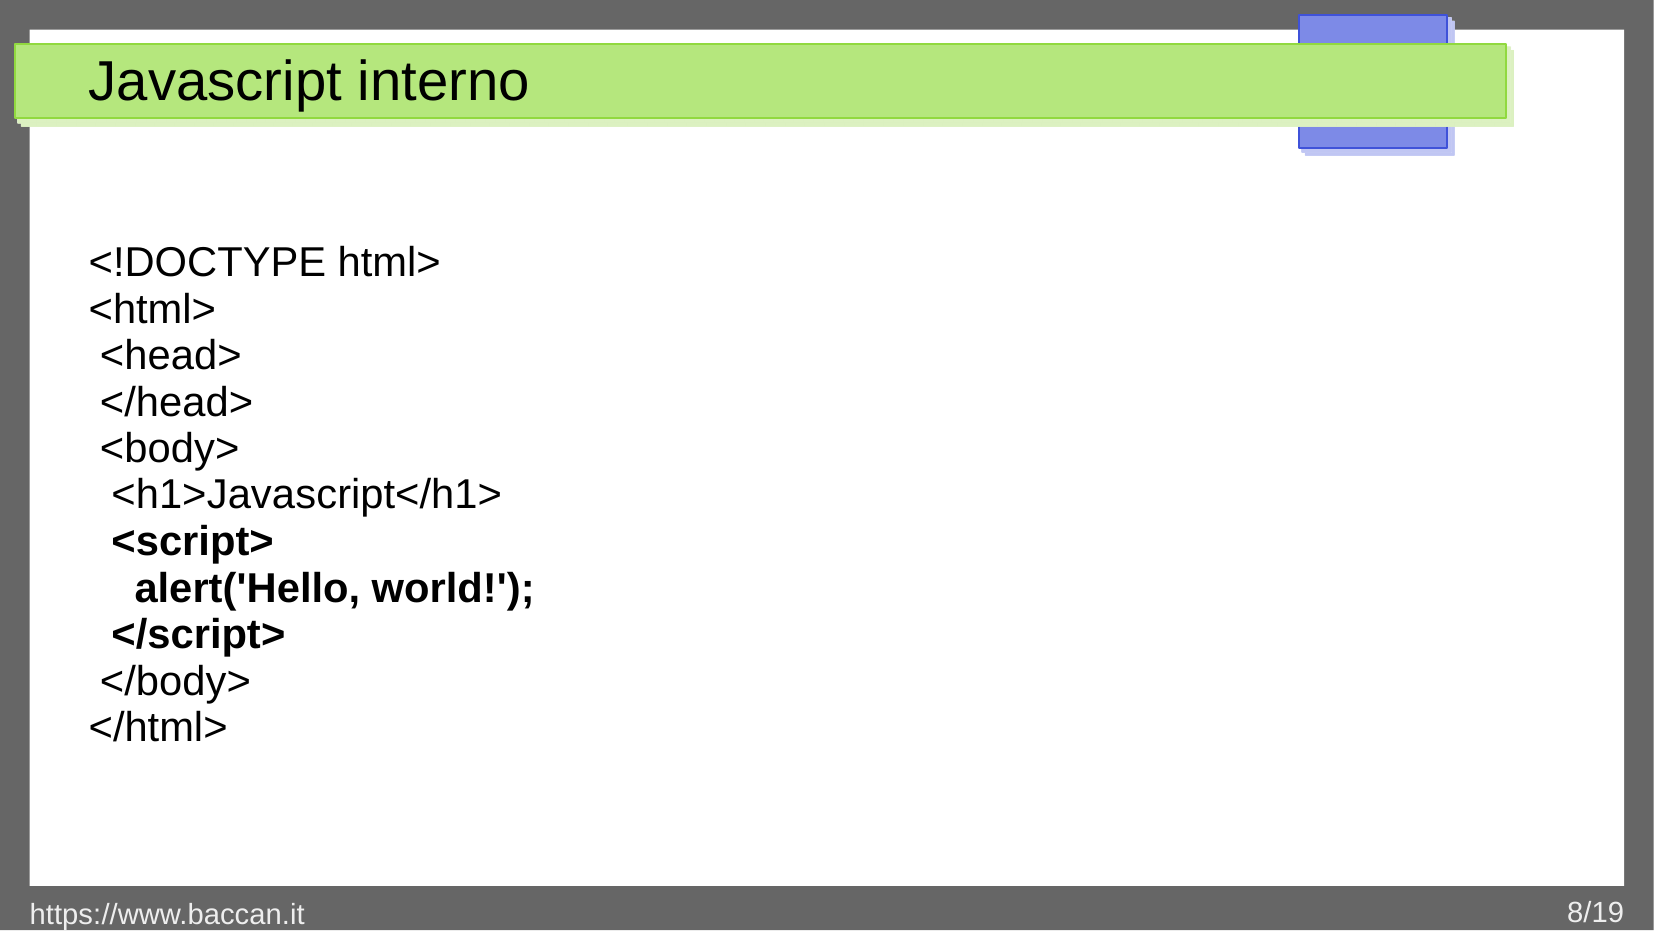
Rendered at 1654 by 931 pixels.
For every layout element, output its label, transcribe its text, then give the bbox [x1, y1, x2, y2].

title Javascript interno [88, 44, 1506, 119]
text_box <!DOCTYPE html> <html> <head> </head> <body> <h1>Javascript</h1> <script> alert('Hello, world!'); </script> </body> </html> [88, 169, 1565, 820]
